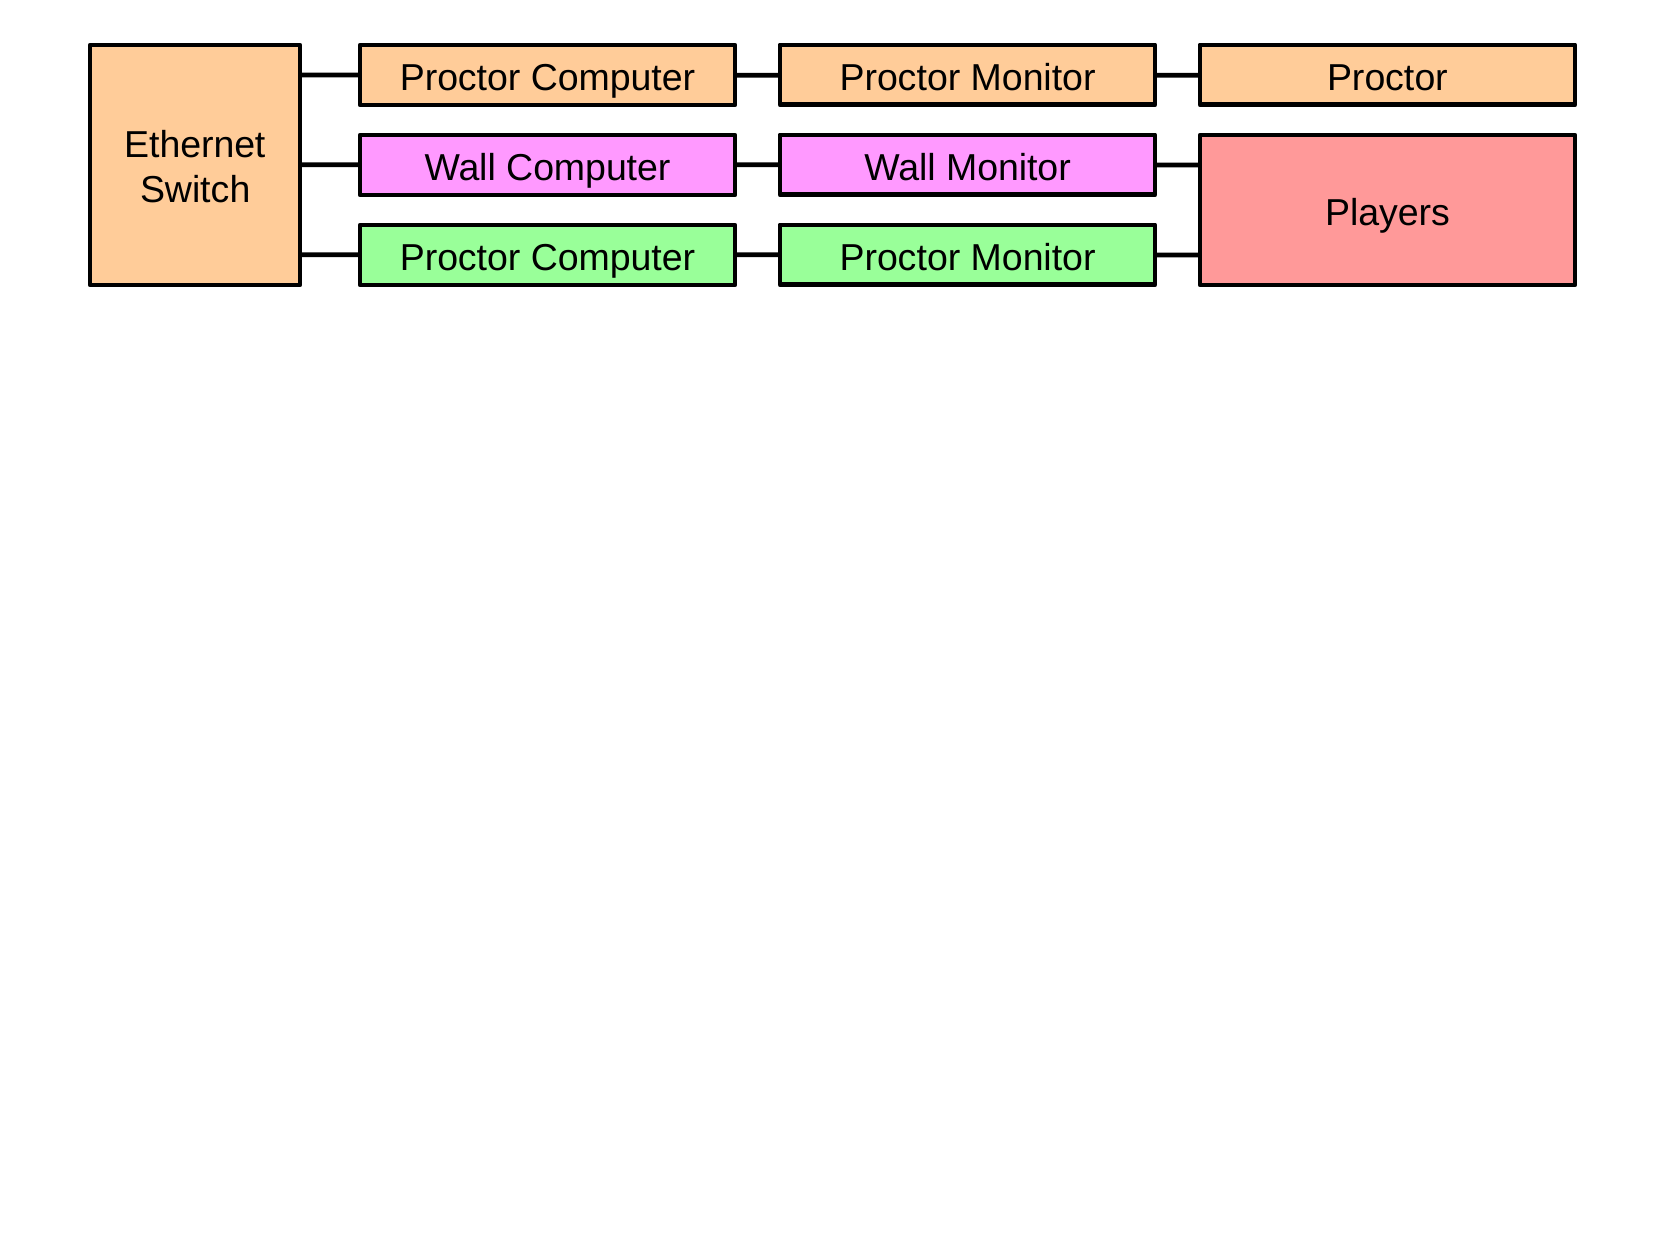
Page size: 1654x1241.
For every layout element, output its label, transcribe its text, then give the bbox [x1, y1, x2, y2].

text_box Proctor Monitor [780, 44, 1156, 105]
text_box Proctor Monitor [780, 224, 1156, 285]
text_box Wall Monitor [780, 134, 1156, 195]
text_box Proctor [1200, 44, 1576, 105]
text_box Wall Computer [360, 135, 736, 195]
text_box Players [1200, 135, 1576, 286]
text_box Proctor Computer [360, 225, 736, 285]
text_box Proctor Computer [360, 45, 736, 105]
text_box Ethernet Switch [90, 45, 300, 286]
